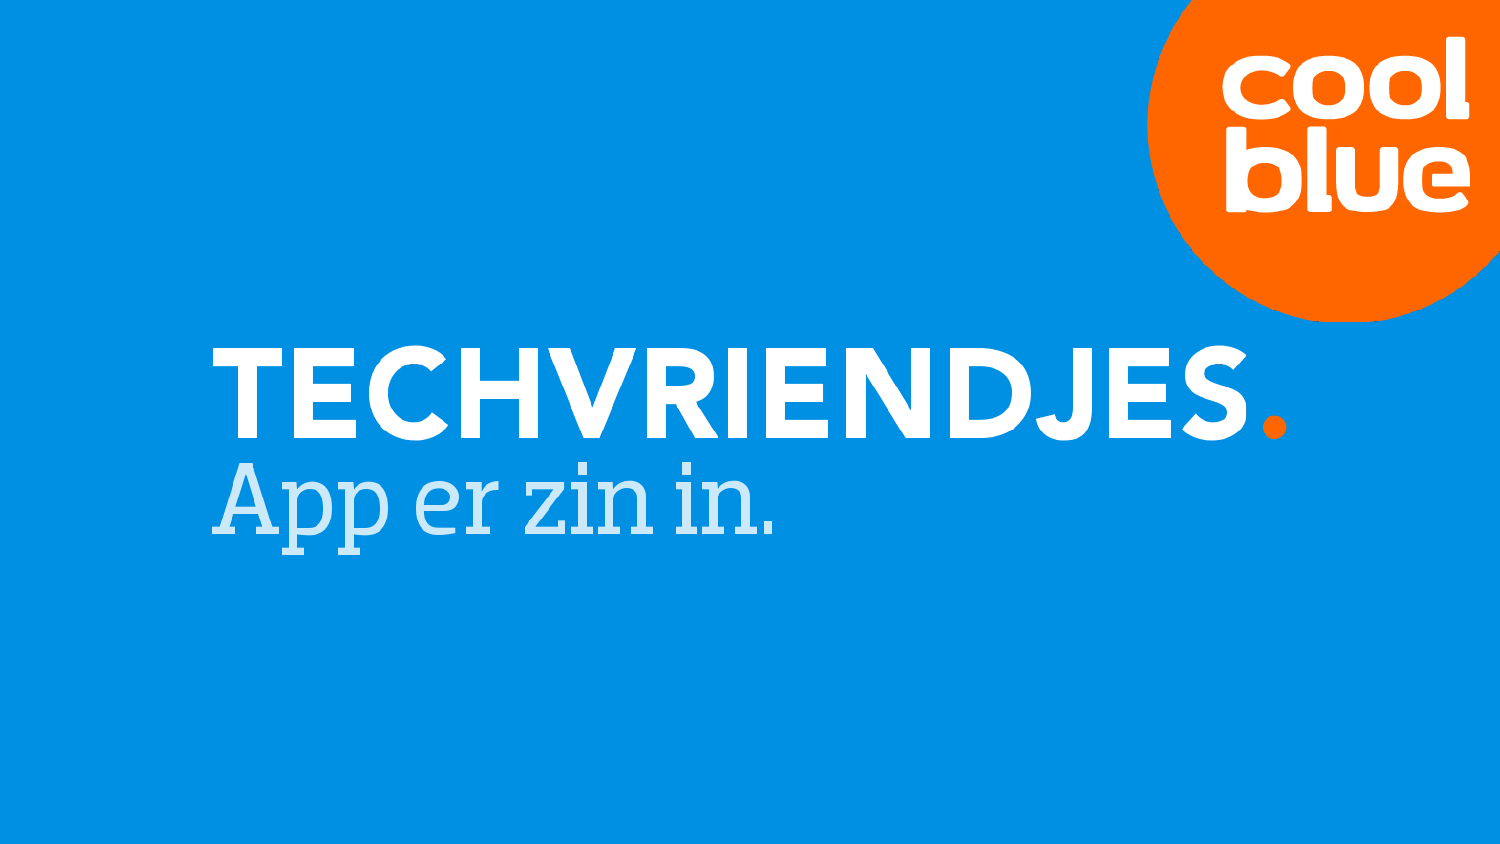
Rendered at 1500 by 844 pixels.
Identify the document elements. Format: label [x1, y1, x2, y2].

picture [211, 342, 1289, 564]
picture [1147, 0, 1500, 322]
